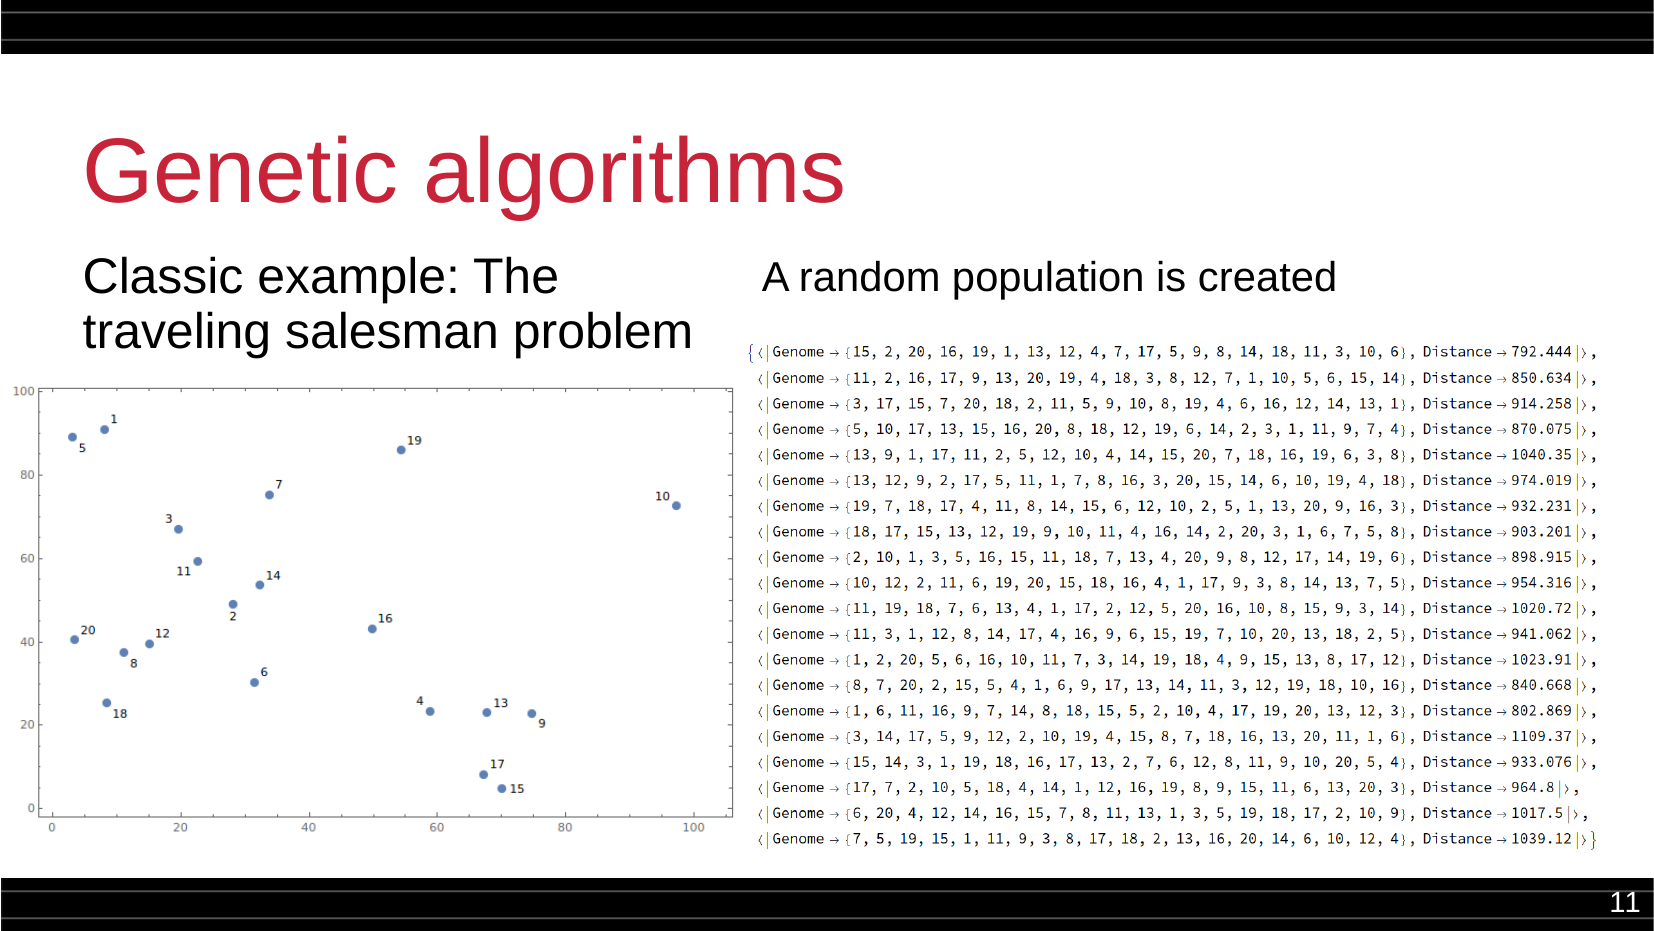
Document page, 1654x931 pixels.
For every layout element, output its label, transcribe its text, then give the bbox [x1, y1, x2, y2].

picture [1, 878, 1654, 931]
picture [1, 0, 1654, 54]
title Genetic algorithms [82, 92, 1571, 249]
list A random population is created [690, 253, 1388, 443]
picture [4, 332, 1604, 857]
list Classic example: The traveling salesman problem [11, 248, 709, 375]
